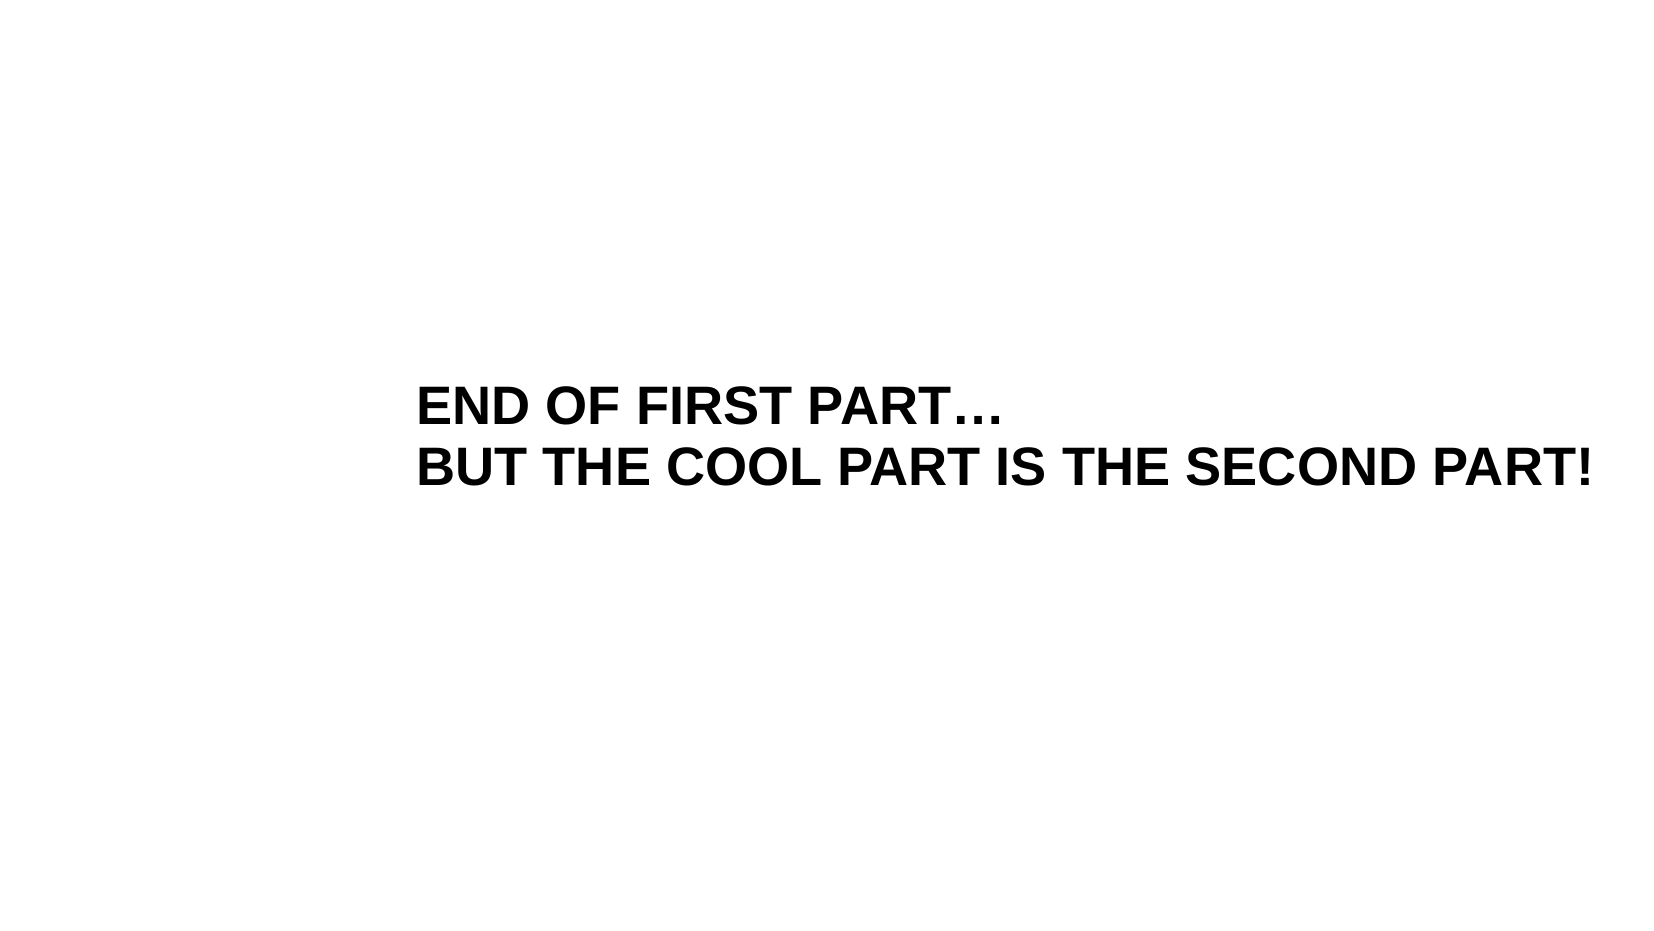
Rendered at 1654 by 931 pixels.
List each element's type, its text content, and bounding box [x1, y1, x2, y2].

text_box END OF FIRST PART… BUT THE COOL PART IS THE SECOND PART! [401, 368, 1612, 505]
